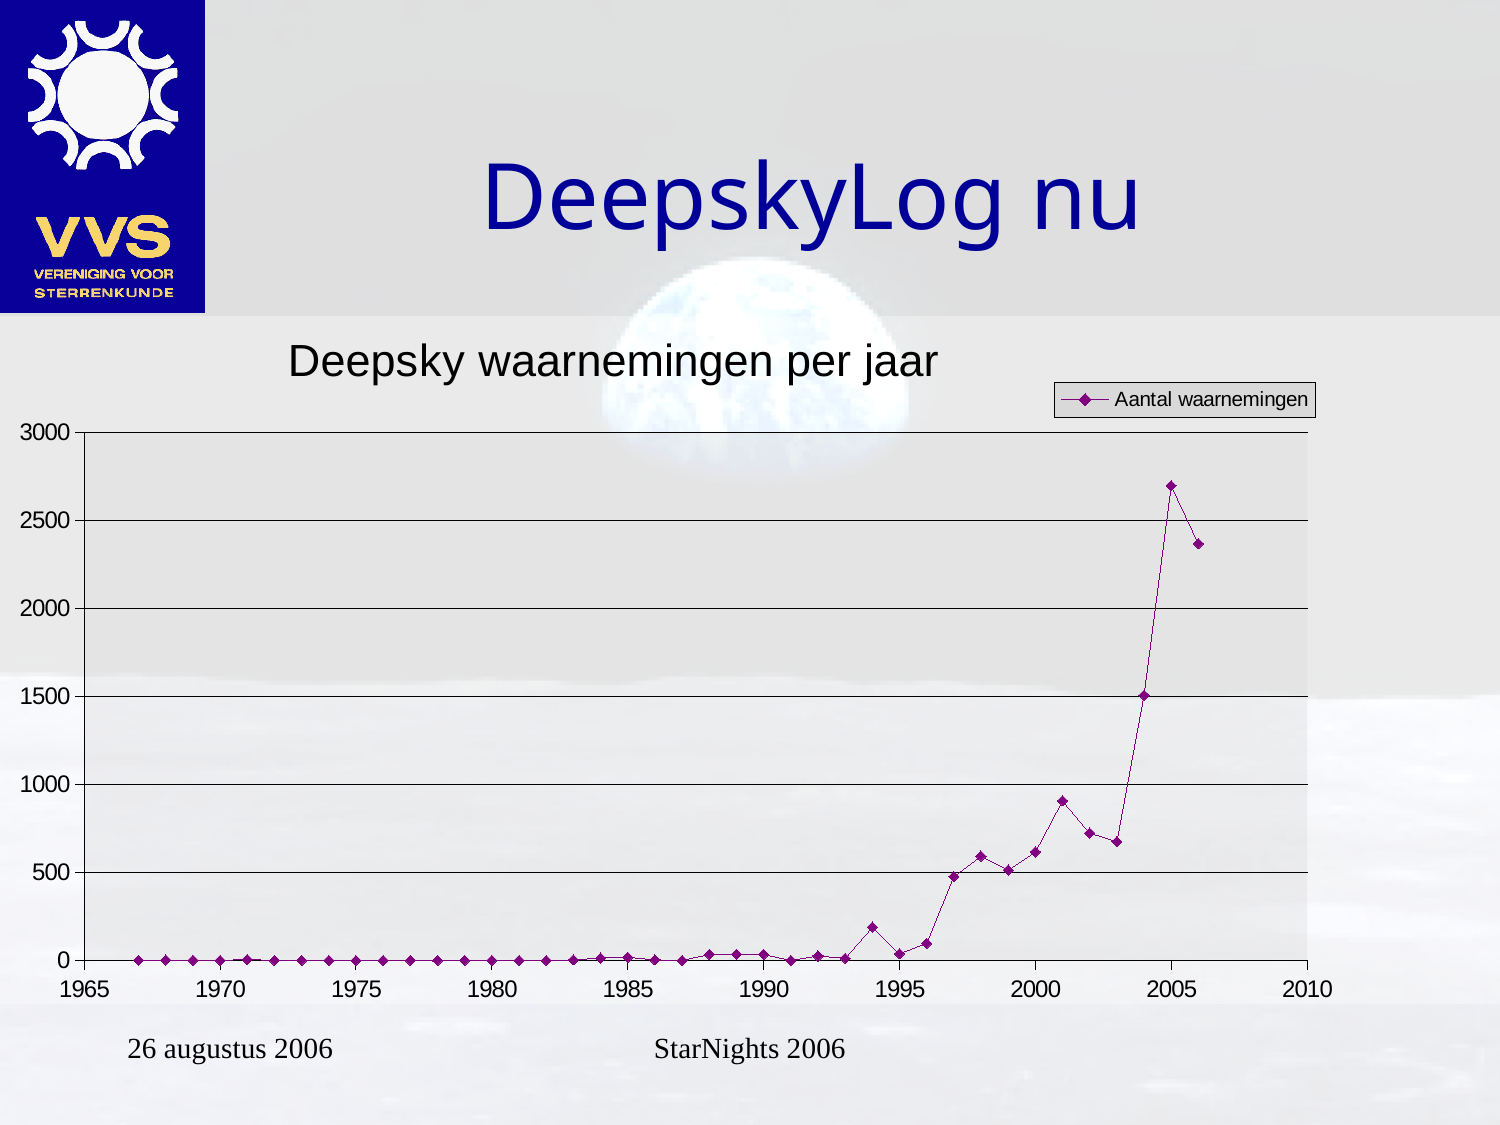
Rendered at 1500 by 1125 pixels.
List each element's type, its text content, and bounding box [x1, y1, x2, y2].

chart [0, 315, 1500, 1004]
picture [0, 0, 205, 313]
title DeepskyLog nu [237, 76, 1388, 312]
